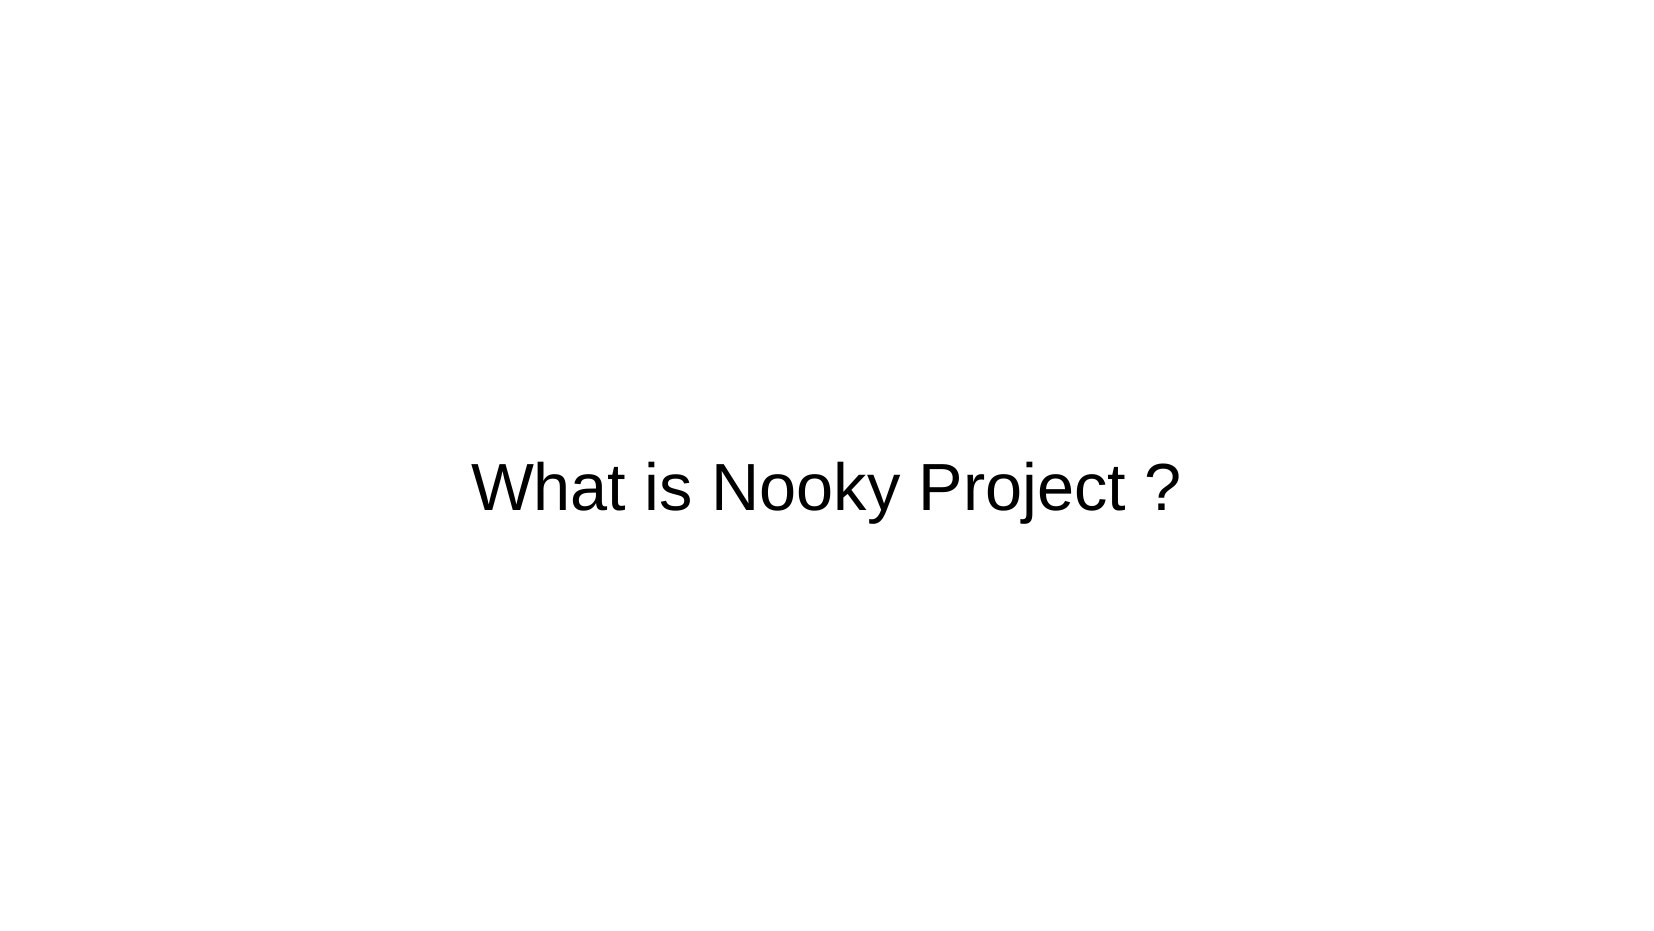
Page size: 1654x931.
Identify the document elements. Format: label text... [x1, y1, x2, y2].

subtitle What is Nooky Project ? [82, 217, 1571, 758]
